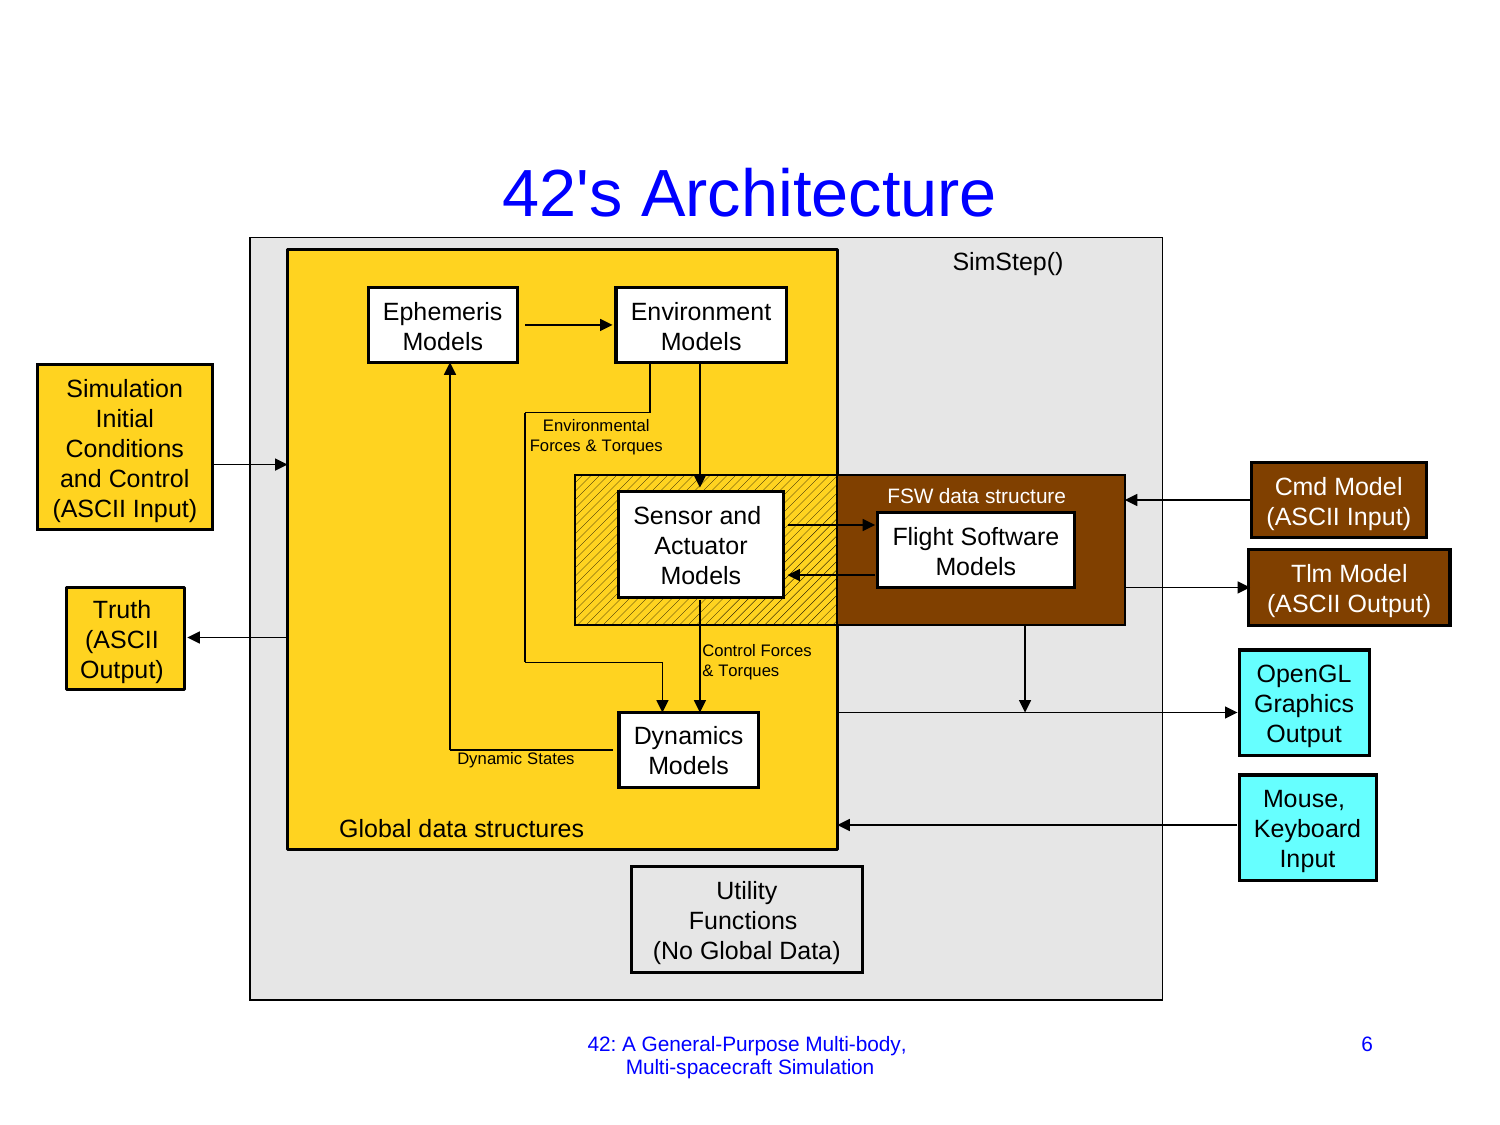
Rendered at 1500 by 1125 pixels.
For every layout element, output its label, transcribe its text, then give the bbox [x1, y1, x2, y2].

text_box Flight Software Models [877, 516, 1075, 588]
text_box FSW data structure [841, 474, 1113, 516]
text_box SimStep() [937, 237, 1079, 283]
text_box Global data structures [324, 804, 600, 851]
text_box Utility Functions (No Global Data) [631, 866, 863, 973]
text_box [249, 249, 1163, 1000]
text_box Ephemeris Models [368, 287, 518, 363]
text_box Control Forces & Torques [687, 632, 828, 688]
title 42's Architecture [112, 99, 1388, 288]
text_box Truth (ASCII Output) [66, 587, 185, 690]
text_box Environmental Forces & Torques [515, 407, 678, 463]
text_box OpenGL Graphics Output [1239, 650, 1370, 756]
text_box Environment Models [615, 287, 787, 363]
text_box Cmd Model (ASCII Input) [1251, 462, 1427, 538]
text_box Dynamic States [442, 739, 590, 776]
text_box Tlm Model (ASCII Output) [1248, 549, 1450, 626]
text_box Mouse, Keyboard Input [1239, 774, 1377, 881]
text_box Simulation Initial Conditions and Control (ASCII Input) [37, 364, 213, 530]
text_box Sensor and Actuator Models [618, 491, 784, 598]
text_box Dynamics Models [618, 712, 759, 788]
